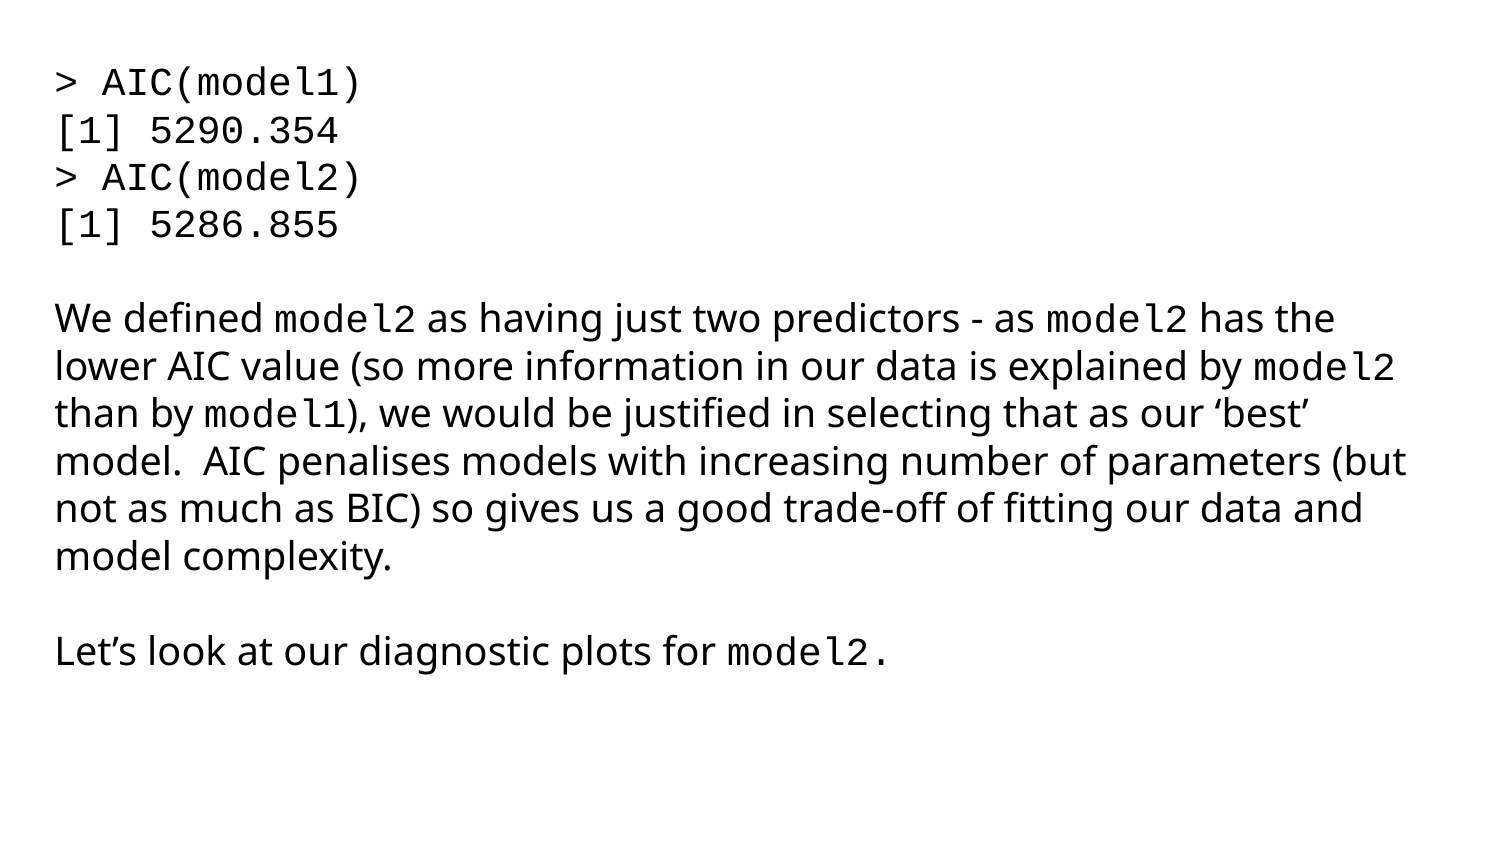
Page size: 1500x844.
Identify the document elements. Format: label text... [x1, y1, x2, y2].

text_box > AIC(model1) [1] 5290.354 > AIC(model2) [1] 5286.855 We defined model2 as having just two predictors - as model2 has the lower AIC value (so more information in our data is explained by model2 than by model1), we would be justified in selecting that as our ‘best’ model. AIC penalises models with increasing number of parameters (but not as much as BIC) so gives us a good trade-off of fitting our data and model complexity. Let’s look at our diagnostic plots for model2. [39, 40, 1444, 811]
